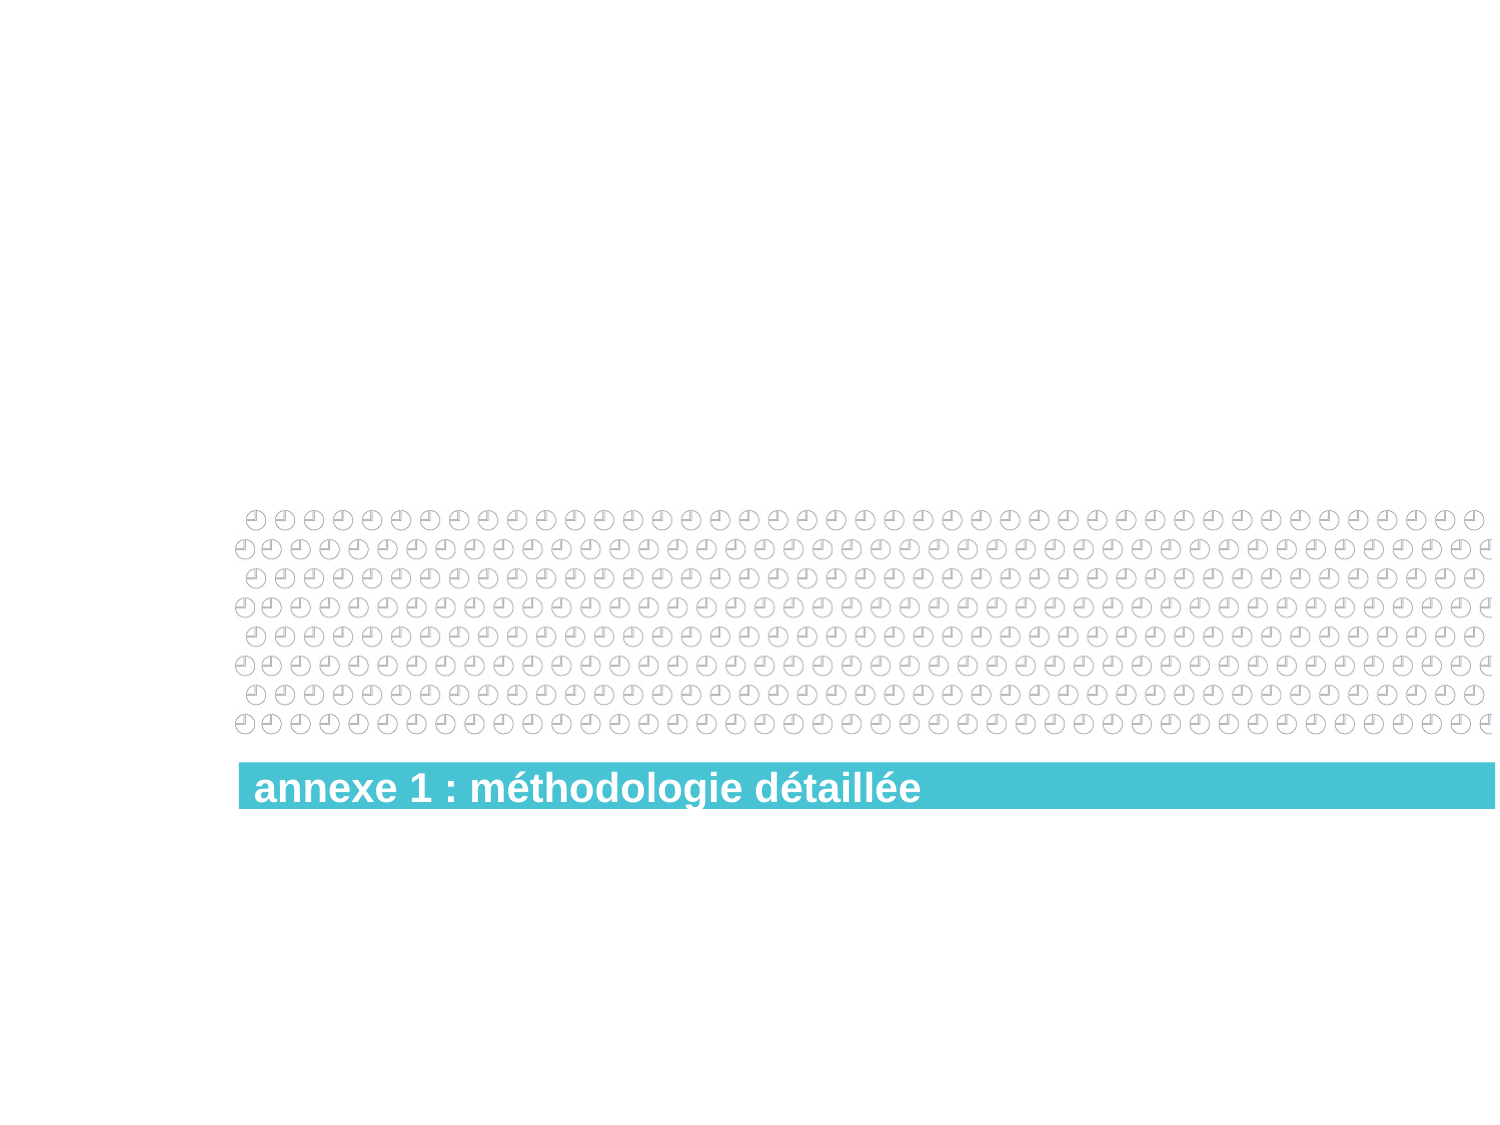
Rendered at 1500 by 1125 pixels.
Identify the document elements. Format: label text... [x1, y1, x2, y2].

title annexe 1 : méthodologie détaillée [238, 762, 1496, 809]
picture [235, 509, 1492, 735]
